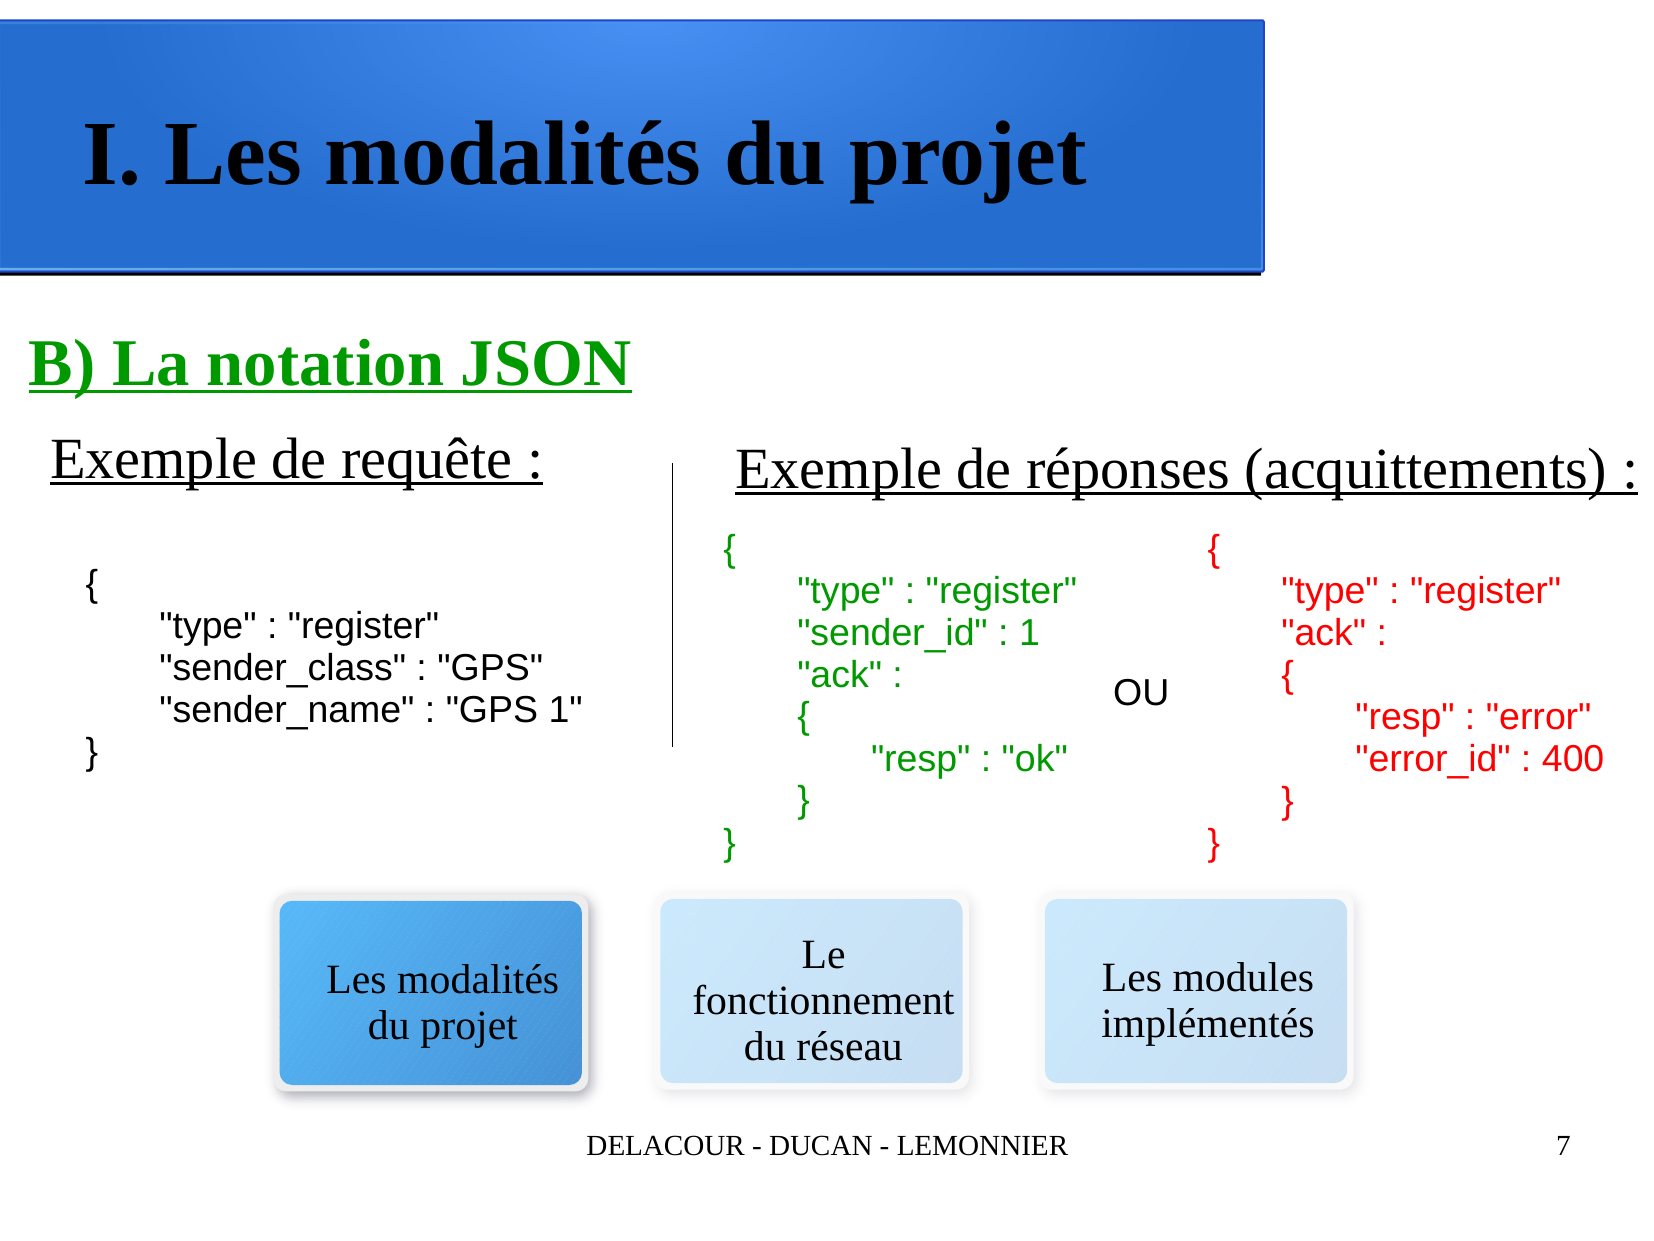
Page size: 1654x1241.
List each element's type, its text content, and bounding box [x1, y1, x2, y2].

text_box Exemple de réponses (acquittements) : [720, 428, 1654, 526]
text_box Exemple de requête : [35, 419, 567, 502]
picture [643, 878, 1005, 1123]
text_box { "type" : "register" "ack" : { "resp" : "error" "error_id" : 400 } } [1192, 519, 1630, 913]
text_box { "type" : "register" "sender_id" : 1 "ack" : { "resp" : "ok" } } [708, 519, 1099, 871]
text_box B) La notation JSON [14, 318, 910, 426]
title I. Les modalités du projet [82, 94, 1264, 213]
text_box { "type" : "register" "sender_class" : "GPS" "sender_name" : "GPS 1" } [70, 554, 603, 780]
picture [1027, 878, 1389, 1123]
text_box OU [1098, 663, 1205, 721]
picture [262, 880, 624, 1125]
